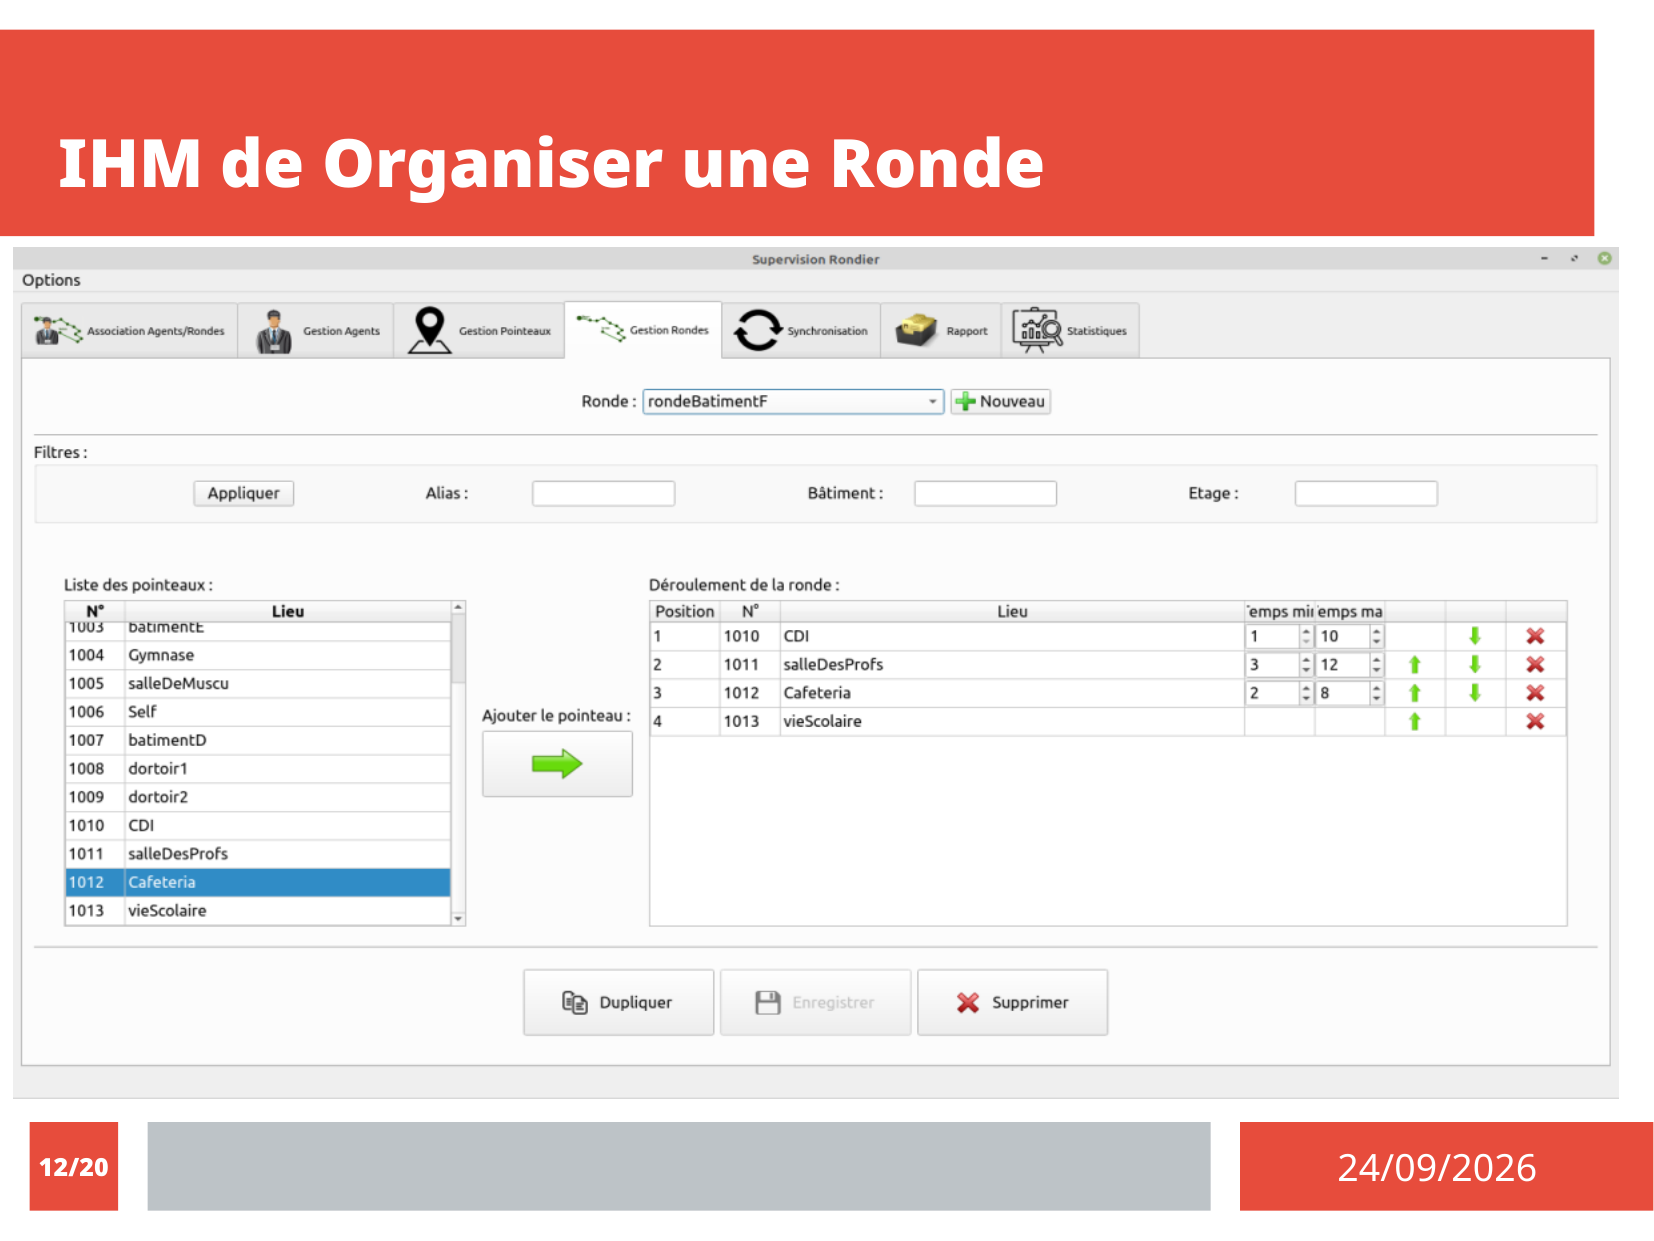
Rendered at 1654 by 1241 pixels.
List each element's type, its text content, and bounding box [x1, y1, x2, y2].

title IHM de Organiser une Ronde [59, 59, 1595, 207]
picture [13, 247, 1619, 1099]
